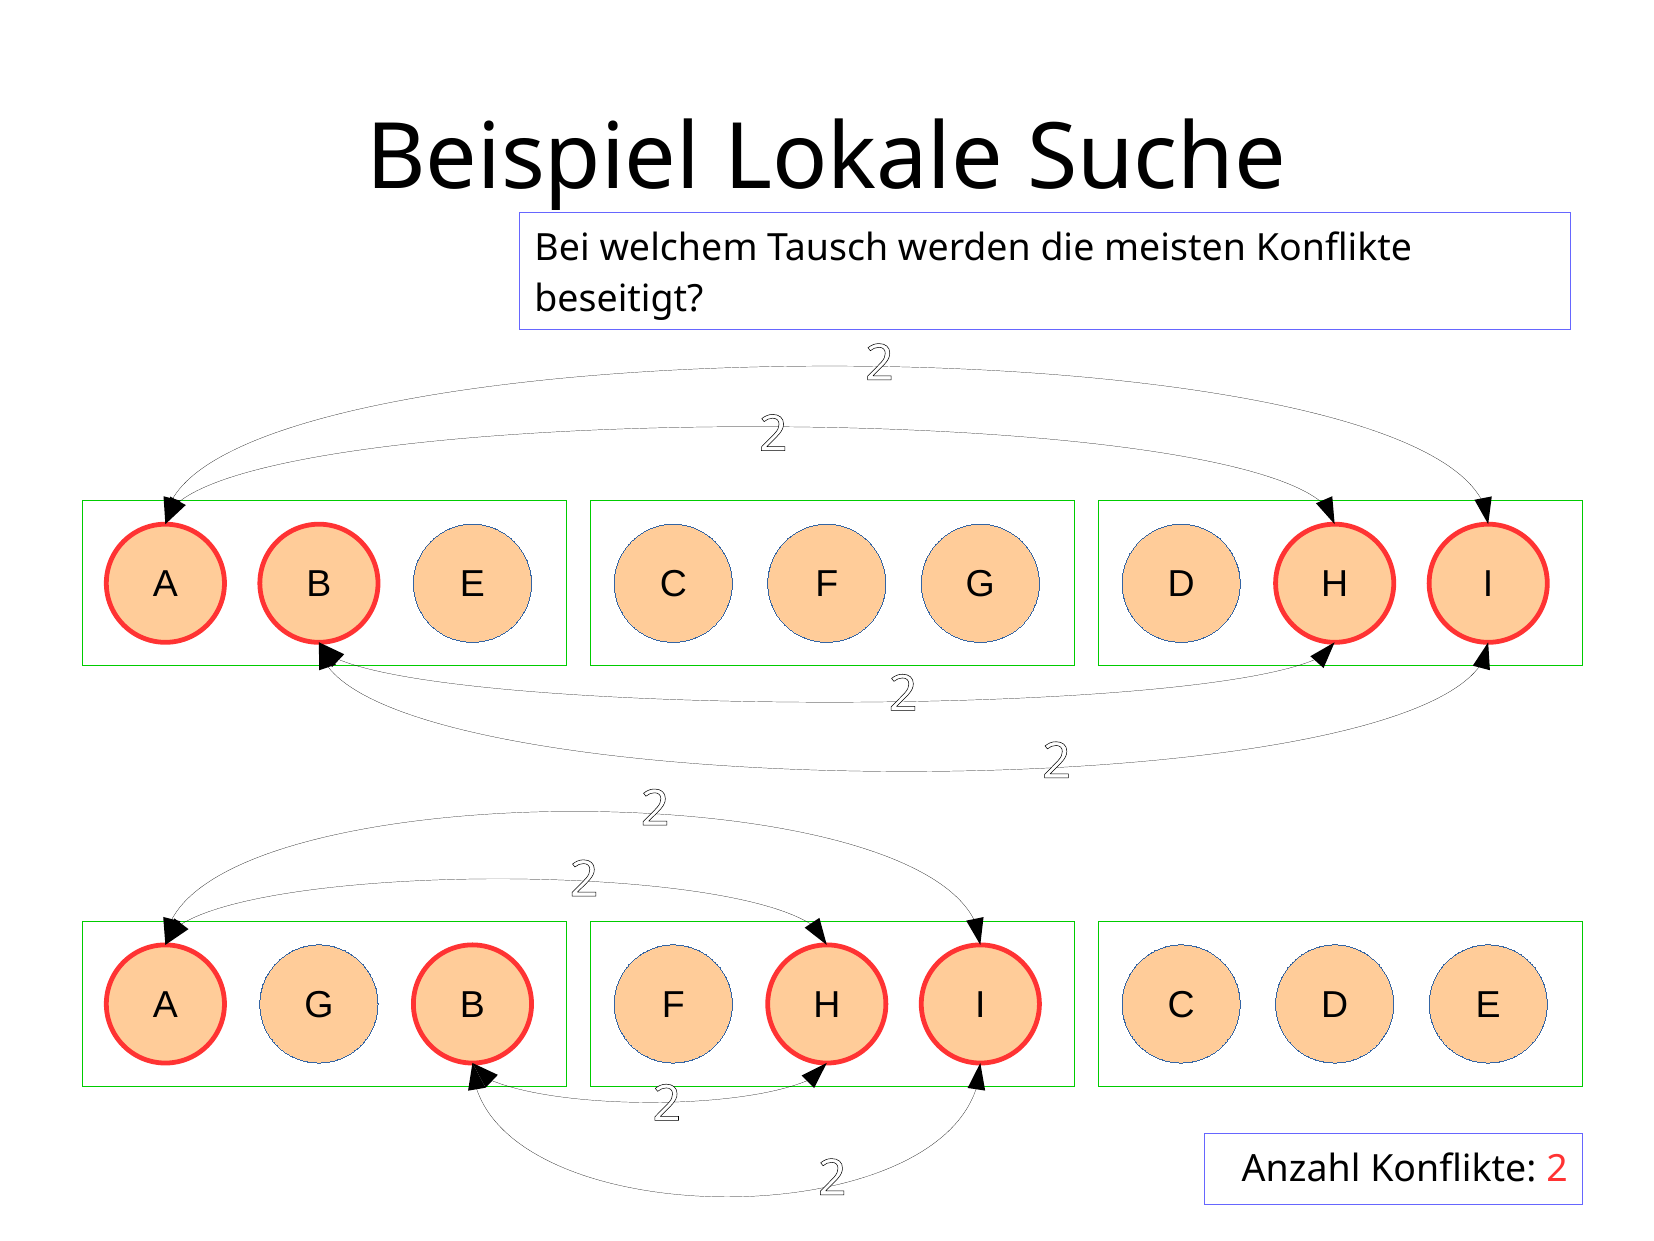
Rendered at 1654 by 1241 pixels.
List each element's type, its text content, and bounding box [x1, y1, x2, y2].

text_box A [106, 524, 225, 643]
text_box B [259, 524, 379, 643]
text_box H [767, 944, 886, 1064]
title Beispiel Lokale Suche [82, 49, 1571, 257]
text_box 2 [625, 764, 686, 851]
text_box A [106, 944, 225, 1064]
text_box 2 [1027, 717, 1087, 804]
text_box 2 [744, 389, 804, 476]
text_box E [413, 524, 532, 643]
text_box I [921, 944, 1040, 1064]
text_box D [1275, 944, 1394, 1064]
text_box G [921, 524, 1040, 643]
text_box C [1122, 944, 1241, 1064]
text_box F [767, 524, 886, 643]
text_box F [614, 944, 733, 1059]
text_box I [1429, 524, 1548, 643]
text_box 2 [874, 649, 934, 736]
text_box 2 [850, 318, 910, 406]
text_box E [1429, 944, 1548, 1064]
text_box 2 [803, 1133, 863, 1220]
text_box C [614, 524, 733, 643]
text_box G [259, 944, 379, 1064]
text_box B [413, 944, 532, 1064]
text_box Anzahl Konflikte: 2 [1204, 1133, 1583, 1205]
text_box 2 [555, 835, 615, 922]
text_box H [1275, 524, 1394, 643]
text_box Bei welchem Tausch werden die meisten Konflikte beseitigt? [519, 212, 1571, 284]
text_box D [1122, 524, 1241, 643]
text_box 2 [637, 1059, 697, 1146]
